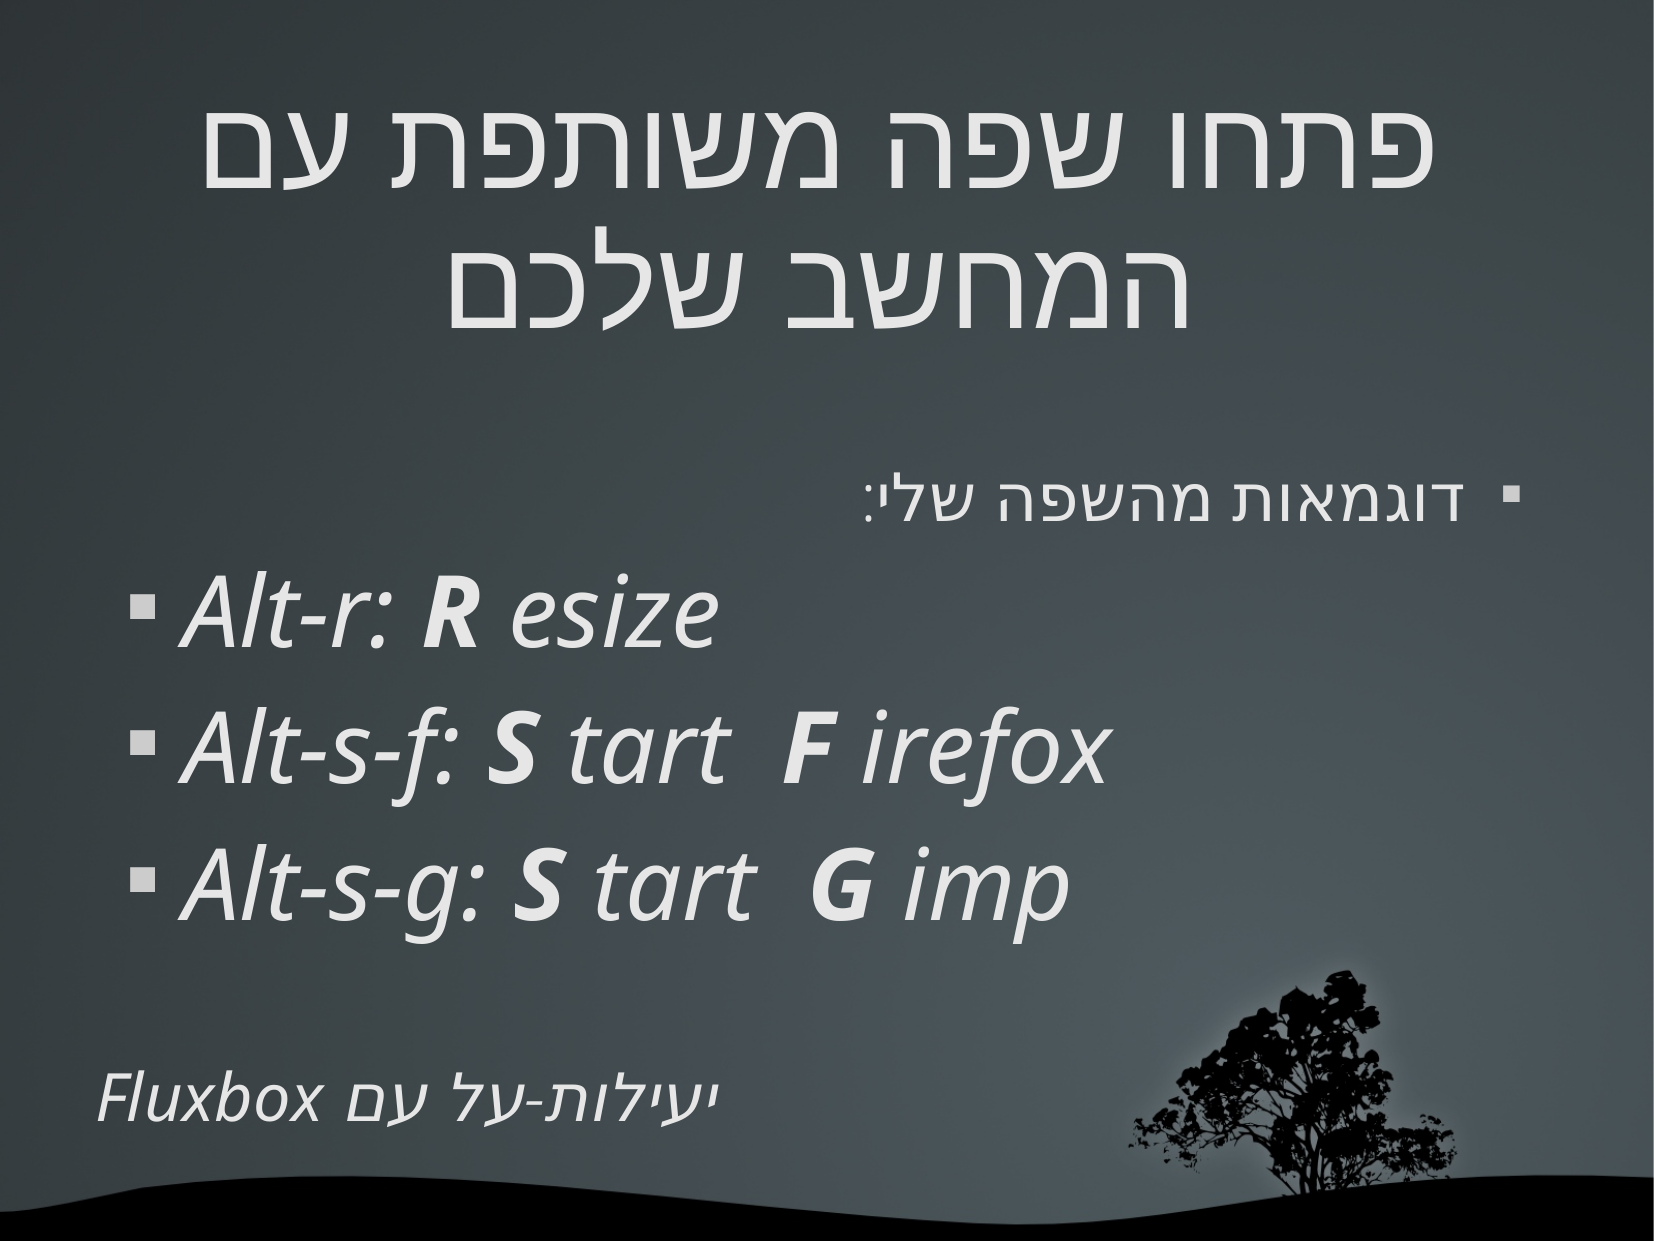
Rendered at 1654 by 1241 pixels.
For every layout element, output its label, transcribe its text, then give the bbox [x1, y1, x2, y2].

list יעילות-על עם Fluxbox [75, 1050, 788, 1126]
title פתחו שפה משותפת עם המחשב שלכם [75, 75, 1564, 355]
picture [0, 0, 1654, 1241]
list דוגמאות מהשפה שלי: Alt-r: R esize Alt-s-f: S tart F irefox Alt-s-g: S tart G imp [112, 450, 1538, 856]
